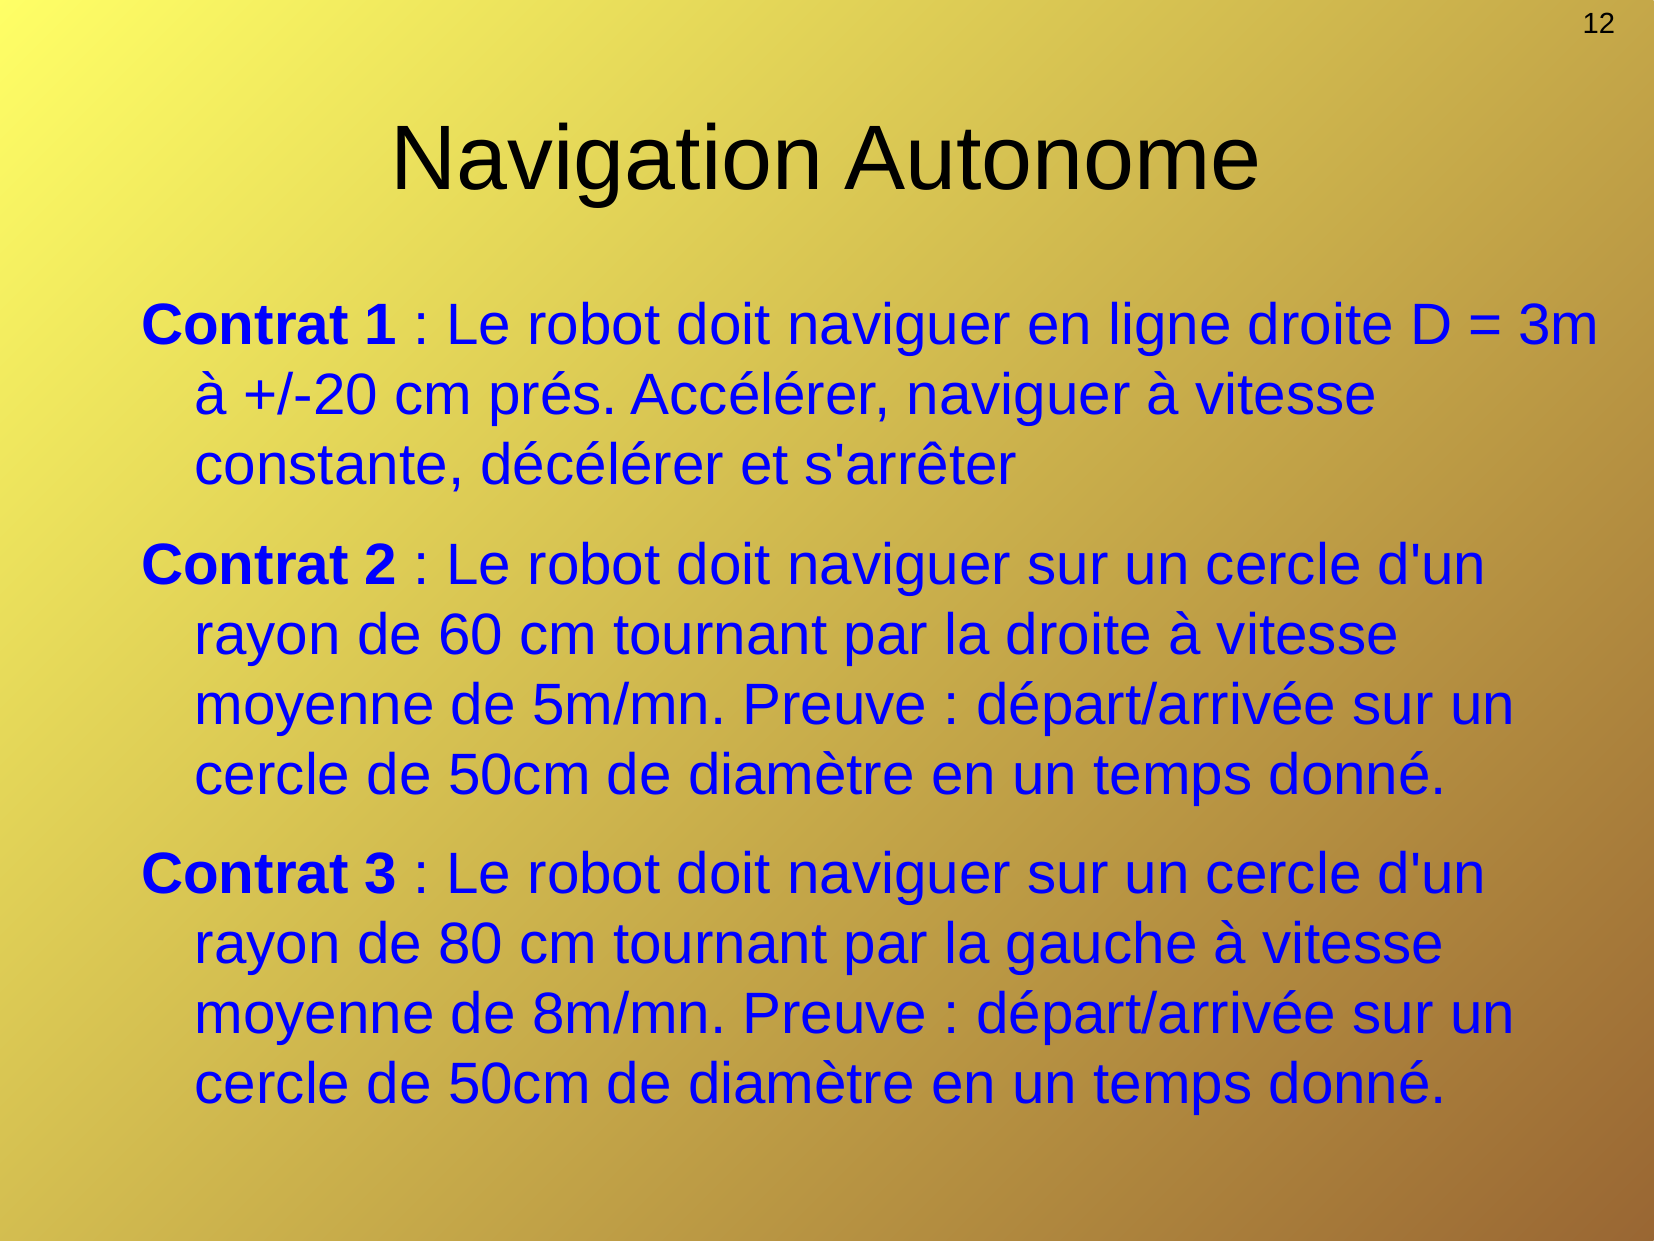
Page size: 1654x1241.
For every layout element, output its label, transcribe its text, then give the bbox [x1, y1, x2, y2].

title Navigation Autonome [82, 42, 1571, 263]
text_box <numéro> [1567, 0, 1654, 48]
list Contrat 1 : Le robot doit naviguer en ligne droite D = 3m à +/-20 cm prés. Accélérer, naviguer à vitesse constante, décélérer et s'arrêter Contrat 2 : Le robot doit naviguer sur un cercle d'un rayon de 60 cm tournant par la droite à vitesse moyenne de 5m/mn. Preuve : départ/arrivée sur un cercle de 50cm de diamètre en un temps donné. Contrat 3 : Le robot doit naviguer sur un cercle d'un rayon de 80 cm tournant par la gauche à vitesse moyenne de 8m/mn. Preuve : départ/arrivée sur un cercle de 50cm de diamètre en un temps donné. [53, 286, 1625, 1241]
